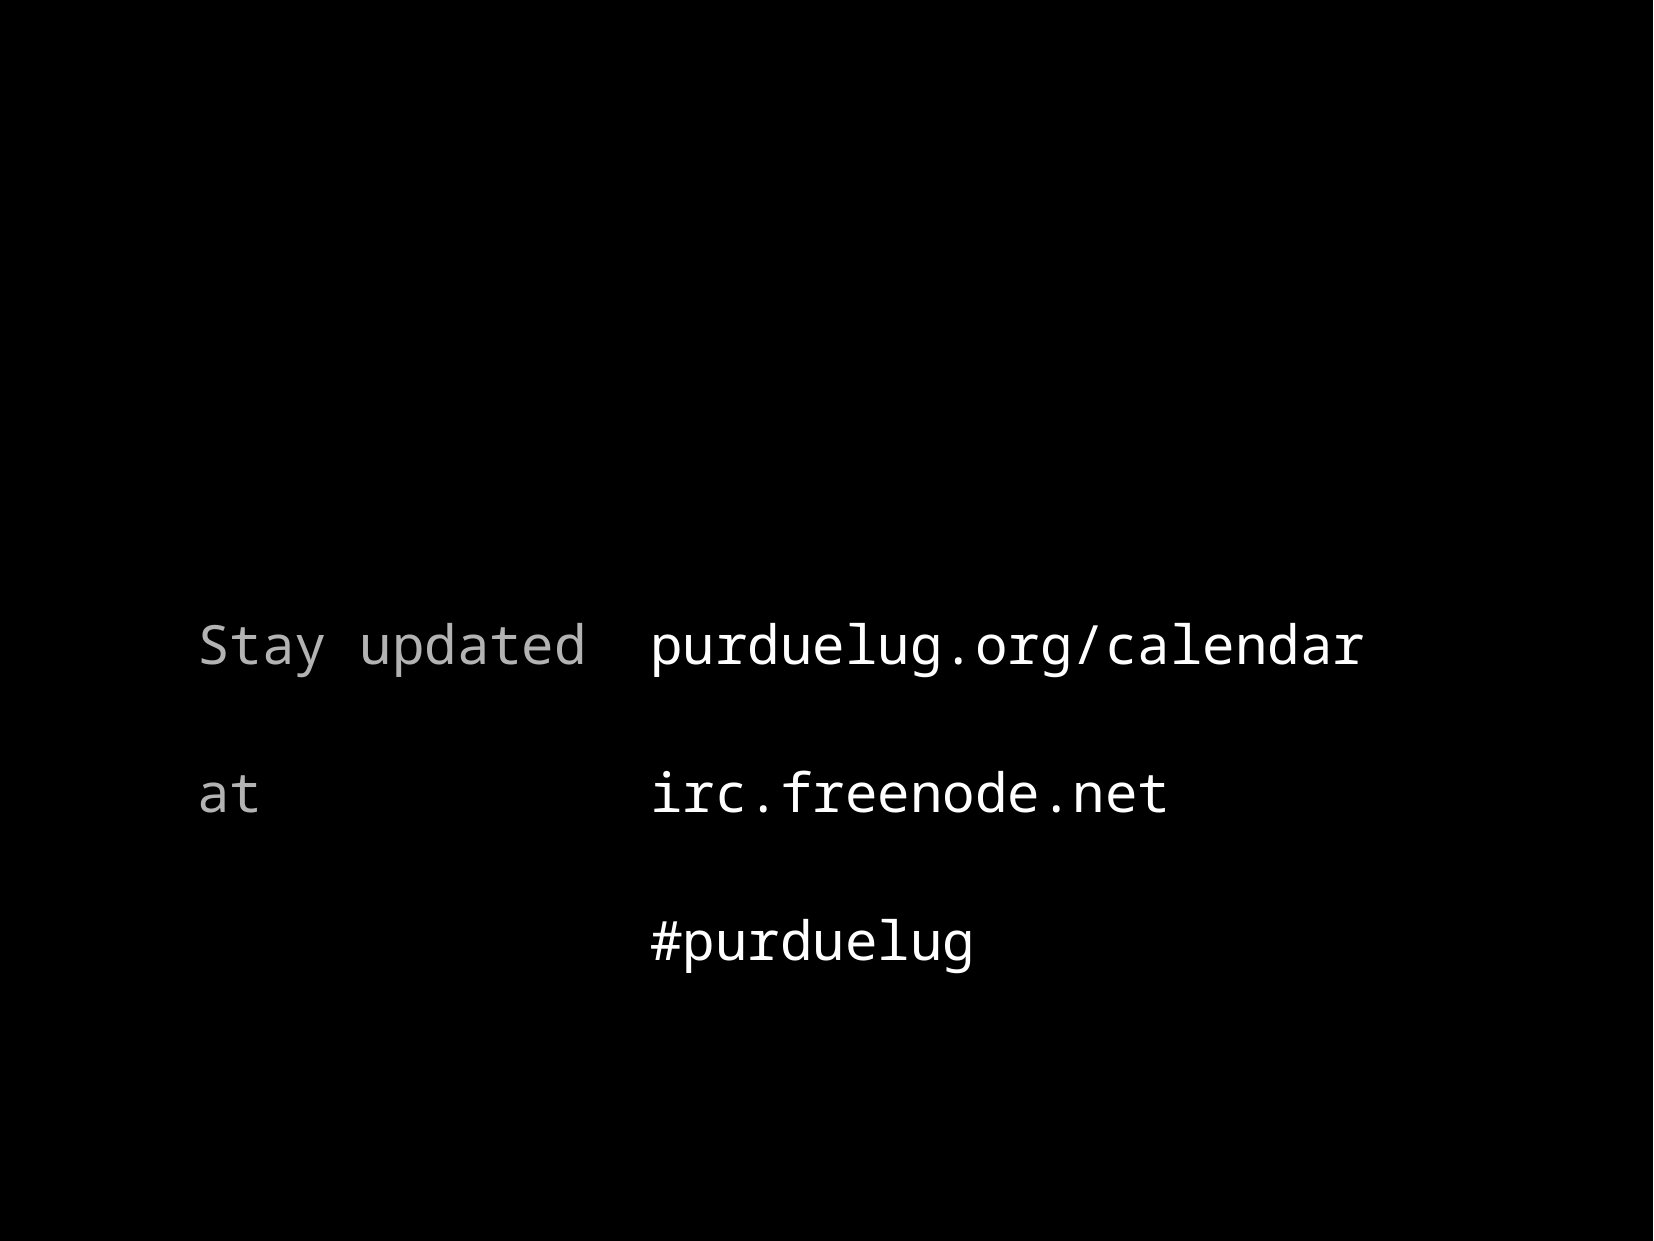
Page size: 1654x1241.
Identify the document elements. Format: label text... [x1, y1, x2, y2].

text_box purduelug.org/calendar irc.freenode.net #purduelug [600, 525, 1501, 801]
text_box Stay updated at [146, 525, 600, 697]
